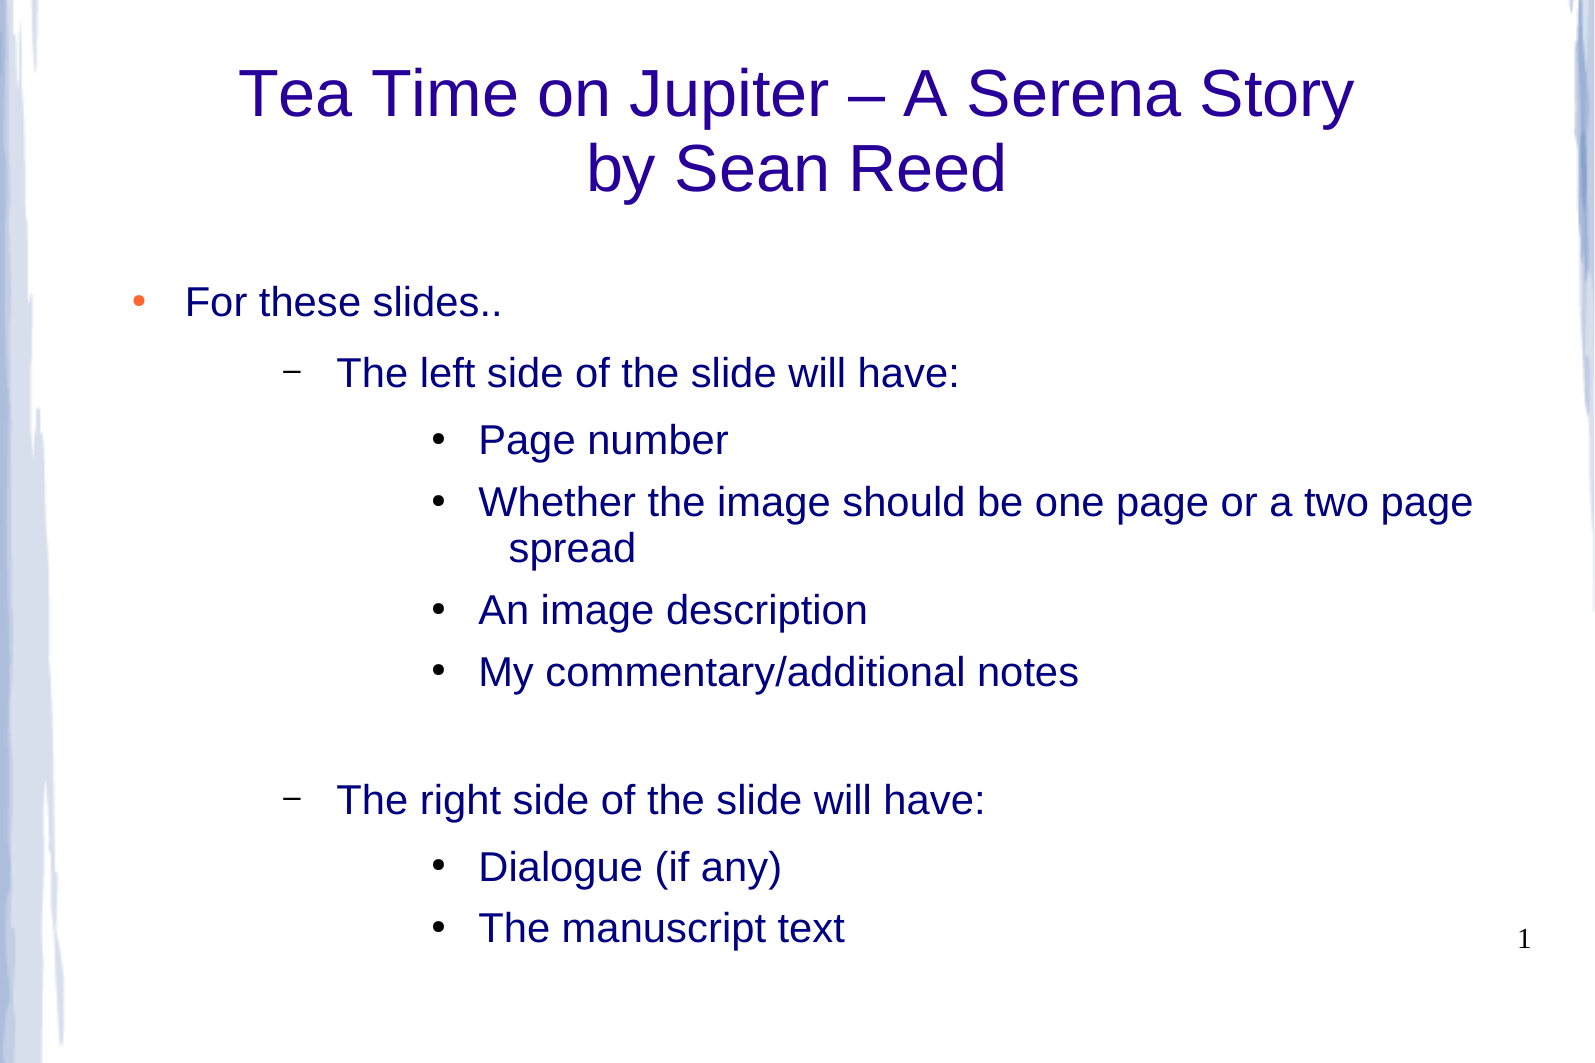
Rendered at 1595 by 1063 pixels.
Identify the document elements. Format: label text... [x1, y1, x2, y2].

picture [0, 0, 1595, 1063]
list For these slides.. The left side of the slide will have: Page number Whether the image should be one page or a two page spread An image description My commentary/additional notes The right side of the slide will have: Dialogue (if any) The manuscript text [113, 278, 1515, 952]
title Tea Time on Jupiter – A Serena Story by Sean Reed [79, 42, 1515, 220]
